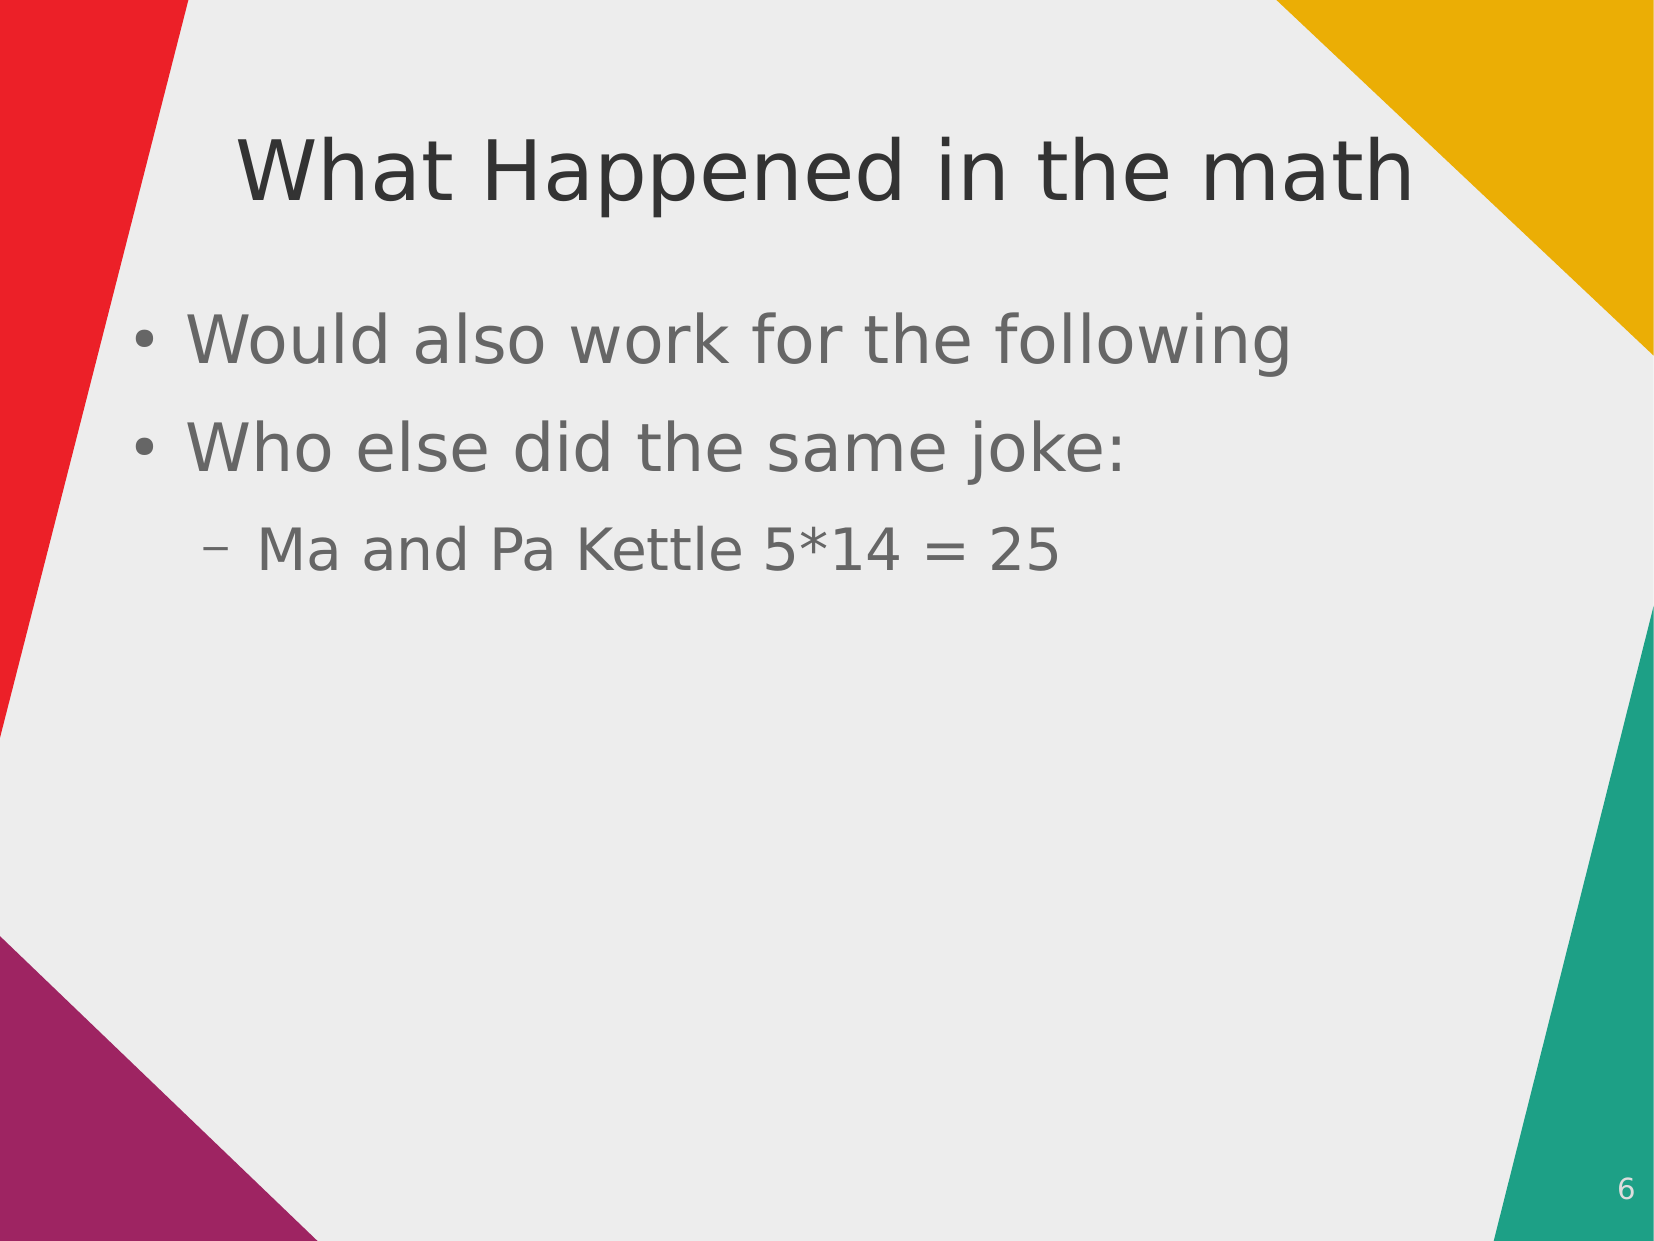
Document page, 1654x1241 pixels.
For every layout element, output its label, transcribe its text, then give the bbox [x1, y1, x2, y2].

list Would also work for the following Who else did the same joke: Ma and Pa Kettle 5*14 = 25 [114, 302, 1539, 1033]
title What Happened in the math [114, 73, 1539, 271]
